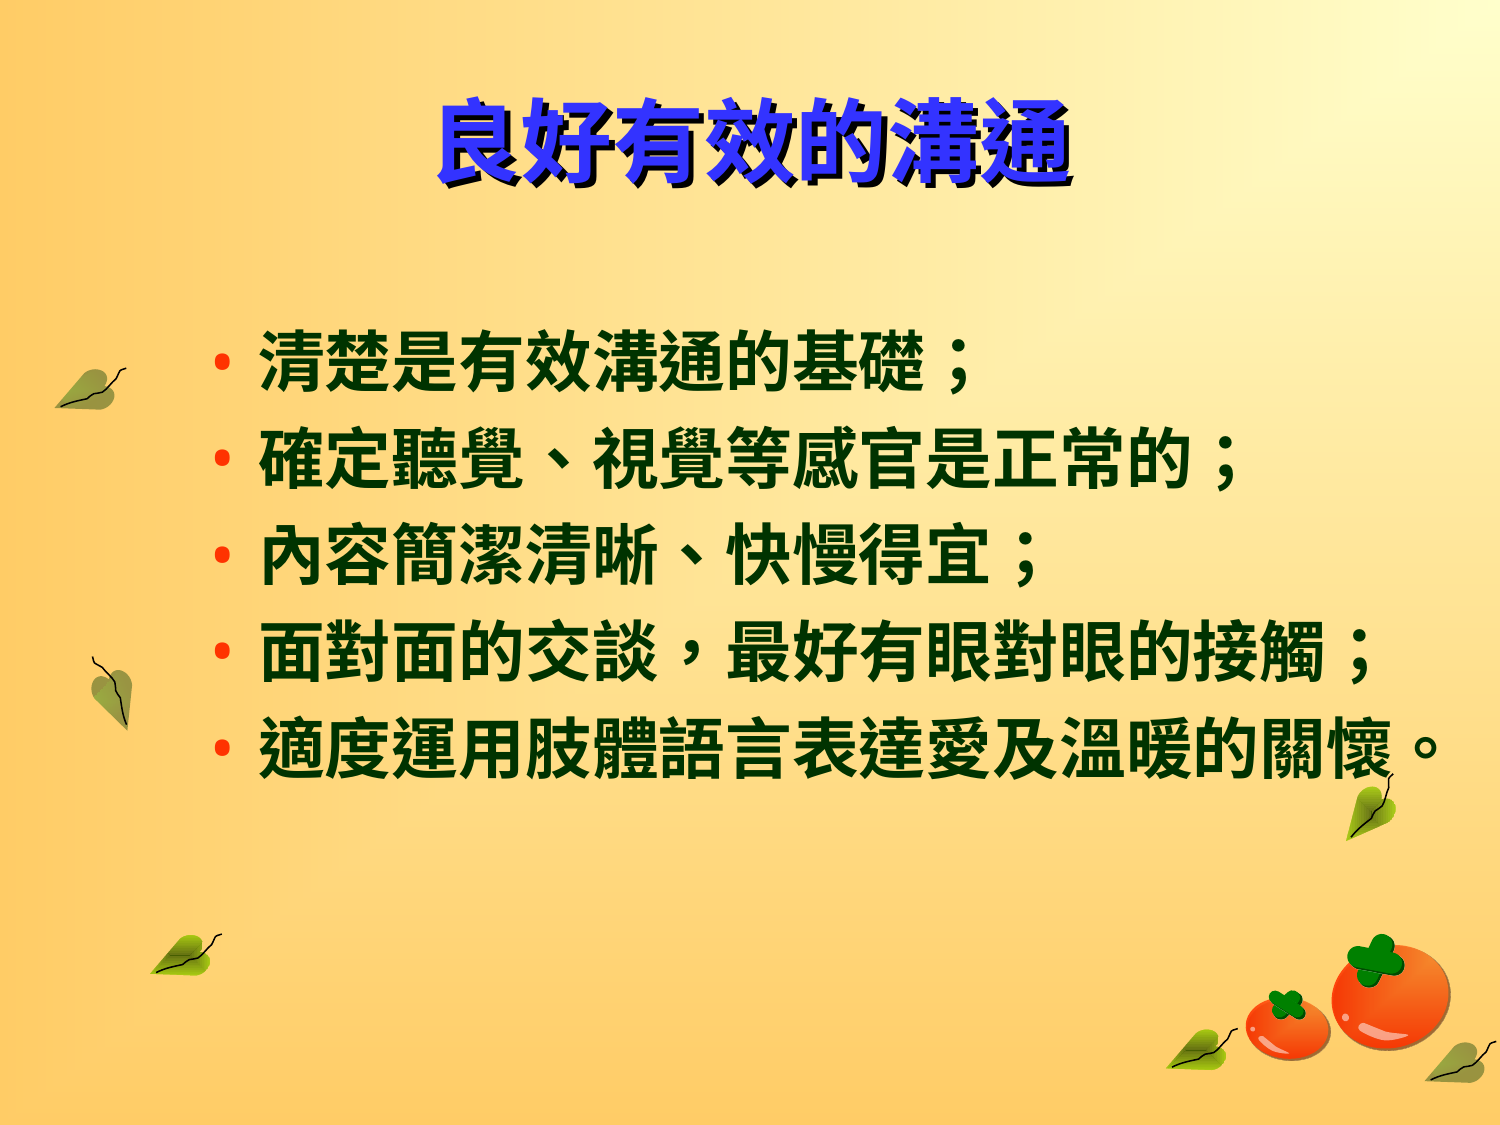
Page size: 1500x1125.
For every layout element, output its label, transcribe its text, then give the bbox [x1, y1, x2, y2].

title 良好有效的溝通 [75, 45, 1426, 233]
list 清楚是有效溝通的基礎； 確定聽覺、視覺等感官是正常的； 內容簡潔清晰、快慢得宜； 面對面的交談，最好有眼對眼的接觸； 適度運用肢體語言表達愛及溫暖的關懷。 [187, 312, 1425, 1051]
picture [0, 0, 1500, 1125]
